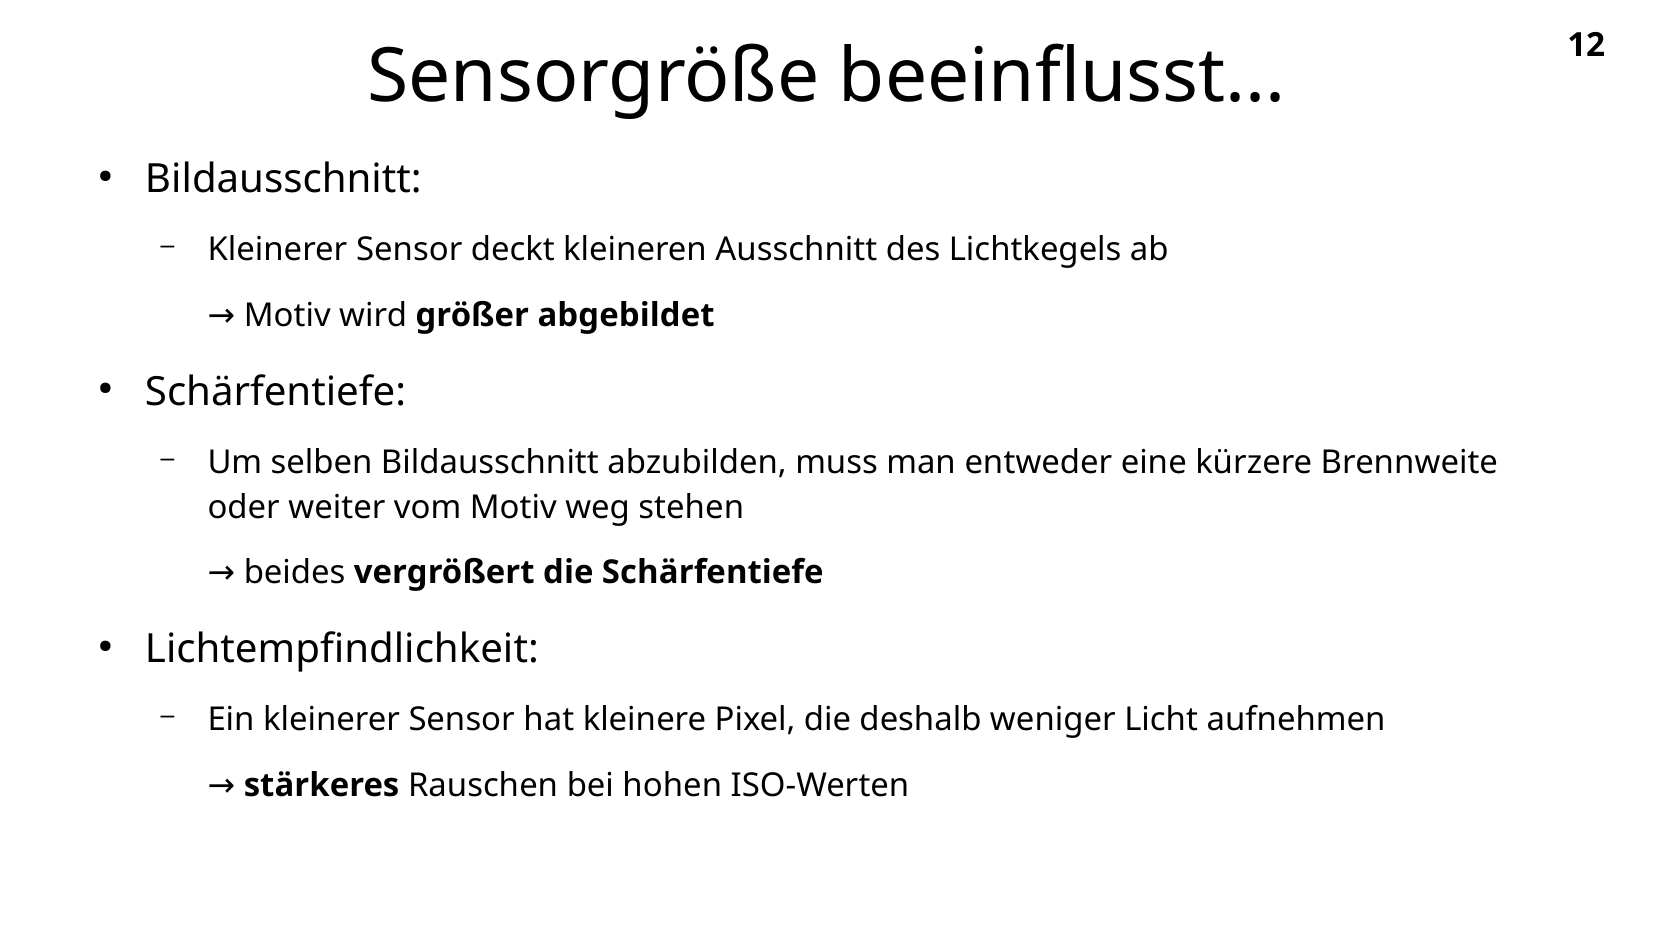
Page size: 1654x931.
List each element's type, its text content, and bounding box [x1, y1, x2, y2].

list Bildausschnitt: Kleinerer Sensor deckt kleineren Ausschnitt des Lichtkegels ab → Motiv wird größer abgebildet Schärfentiefe: Um selben Bildausschnitt abzubilden, muss man entweder eine kürzere Brennweite oder weiter vom Motiv weg stehen → beides vergrößert die Schärfentiefe Lichtempfindlichkeit: Ein kleinerer Sensor hat kleinere Pixel, die deshalb weniger Licht aufnehmen → stärkeres Rauschen bei hohen ISO-Werten [82, 150, 1571, 811]
title Sensorgröße beeinflusst... [82, 13, 1571, 132]
